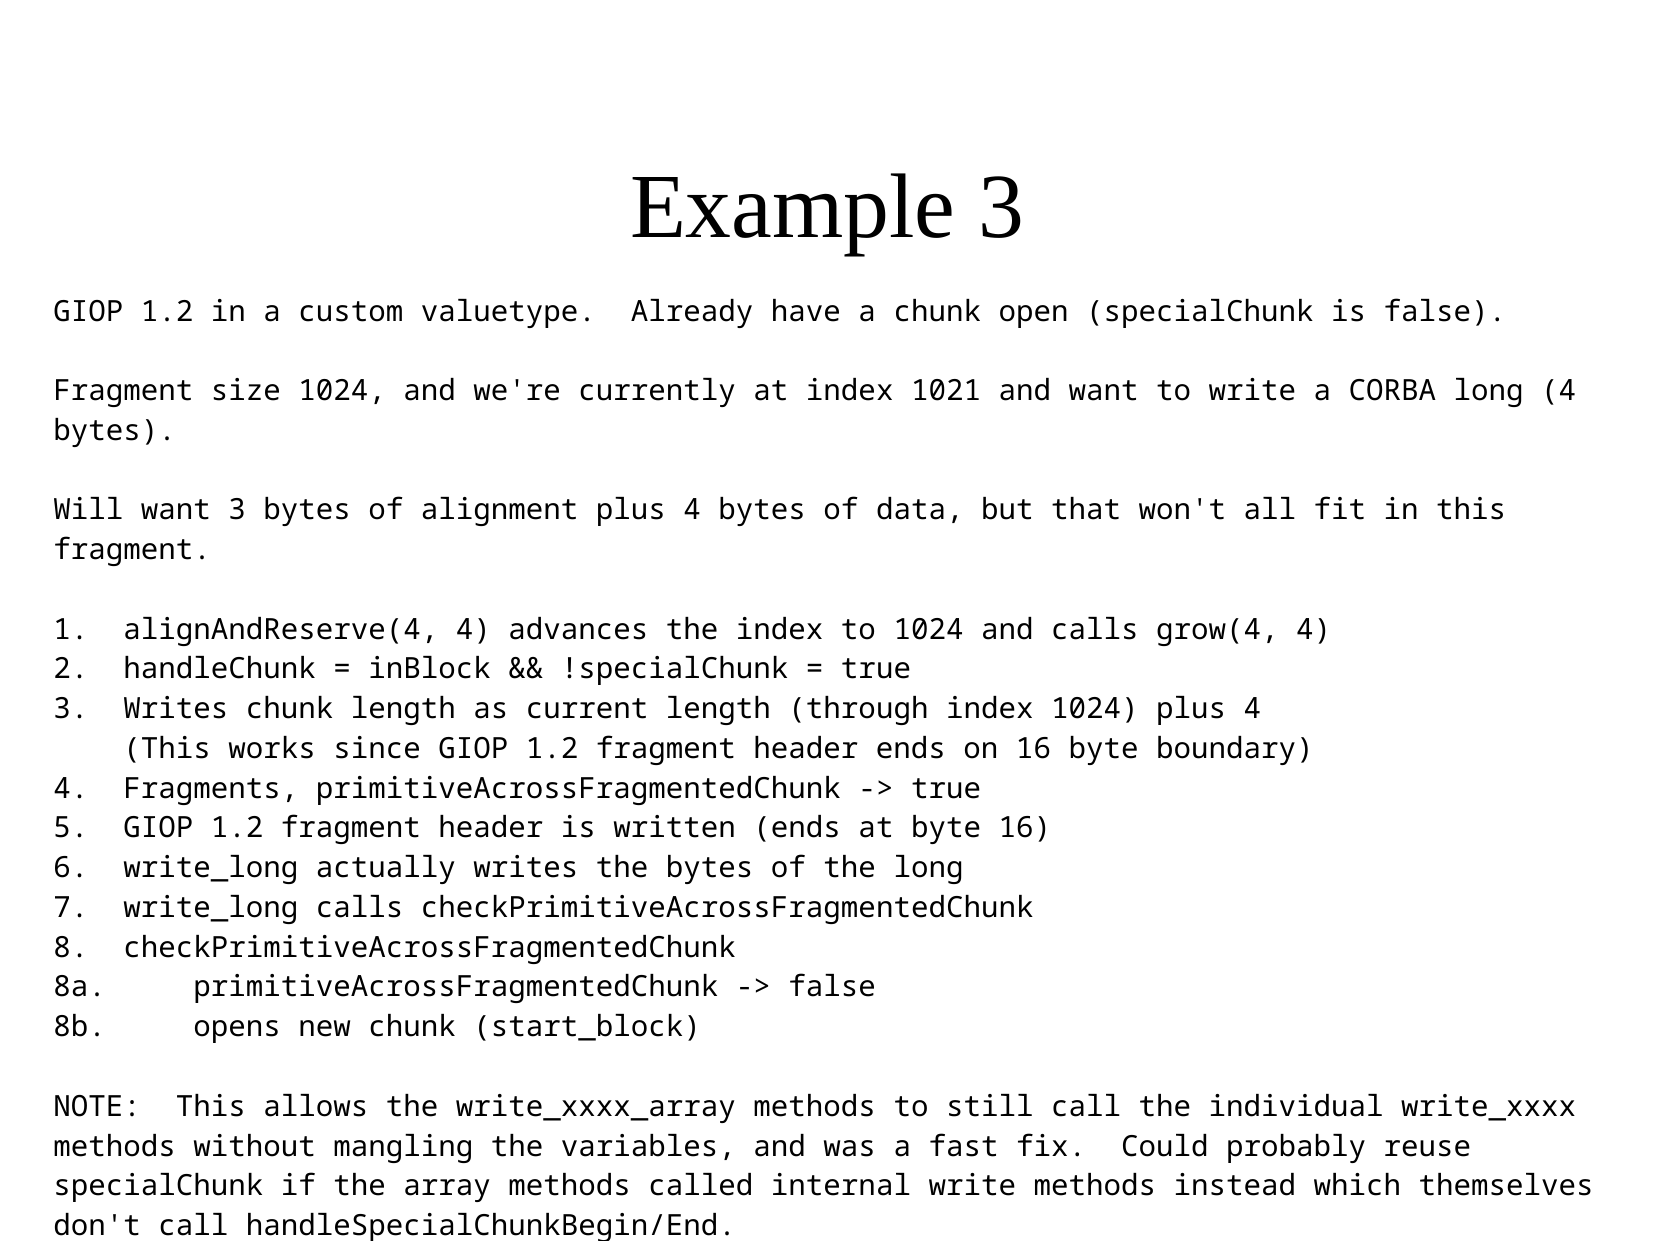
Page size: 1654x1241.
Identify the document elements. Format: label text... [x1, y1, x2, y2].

text_box GIOP 1.2 in a custom valuetype. Already have a chunk open (specialChunk is false). Fragment size 1024, and we're currently at index 1021 and want to write a CORBA long (4 bytes). Will want 3 bytes of alignment plus 4 bytes of data, but that won't all fit in this fragment. 1. alignAndReserve(4, 4) advances the index to 1024 and calls grow(4, 4) 2. handleChunk = inBlock && !specialChunk = true 3. Writes chunk length as current length (through index 1024) plus 4 (This works since GIOP 1.2 fragment header ends on 16 byte boundary) 4. Fragments, primitiveAcrossFragmentedChunk -> true 5. GIOP 1.2 fragment header is written (ends at byte 16) 6. write_long actually writes the bytes of the long 7. write_long calls checkPrimitiveAcrossFragmentedChunk 8. checkPrimitiveAcrossFragmentedChunk 8a. primitiveAcrossFragmentedChunk -> false 8b. opens new chunk (start_block) NOTE: This allows the write_xxxx_array methods to still call the individual write_xxxx methods without mangling the variables, and was a fast fix. Could probably reuse specialChunk if the array methods called internal write methods instead which themselves don't call handleSpecialChunkBegin/End. [53, 250, 1607, 1213]
title Example 3 [121, 102, 1534, 250]
